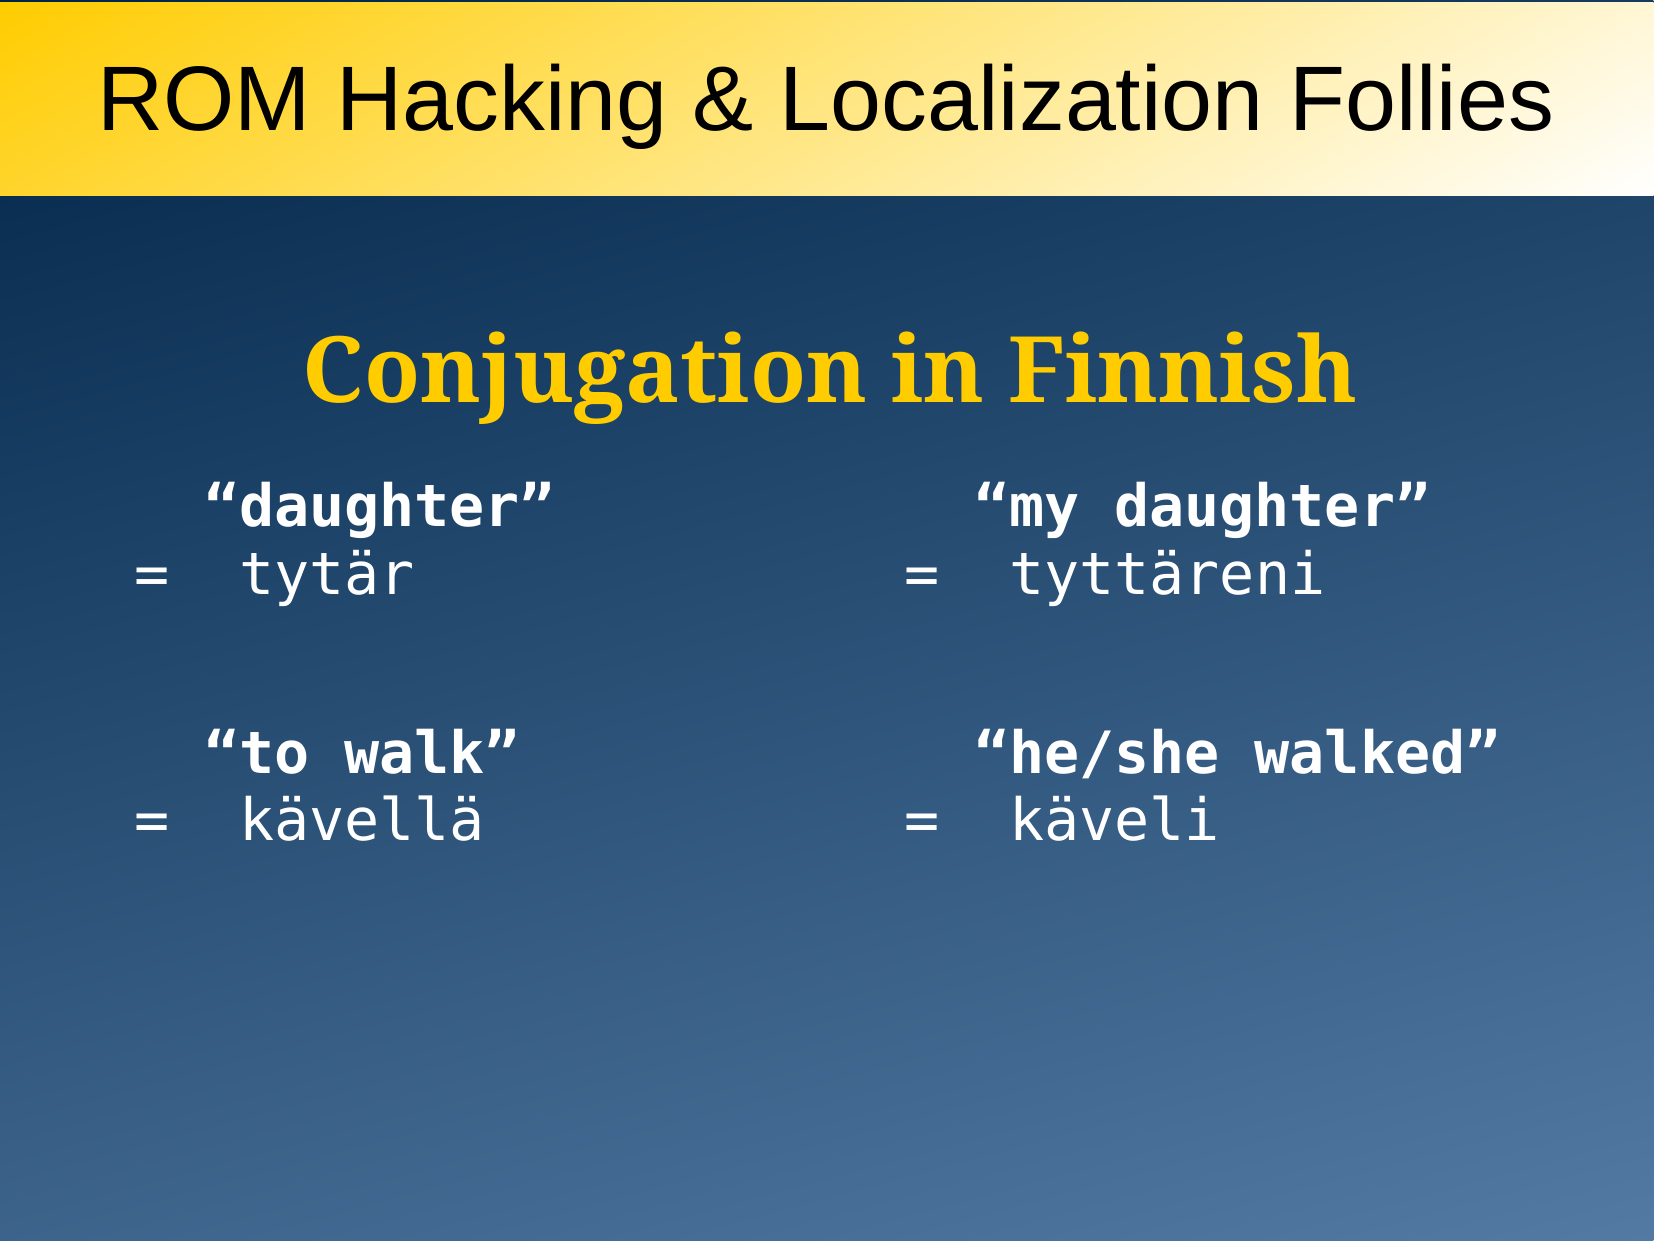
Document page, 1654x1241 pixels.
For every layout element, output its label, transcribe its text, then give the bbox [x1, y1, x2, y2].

subtitle Conjugation in Finnish [86, 304, 1576, 406]
title ROM Hacking & Localization Follies [0, 2, 1654, 196]
text_box “daughter” “my daughter” = tytär = tyttäreni “to walk” “he/she walked” = kävellä = käveli [120, 465, 1561, 993]
